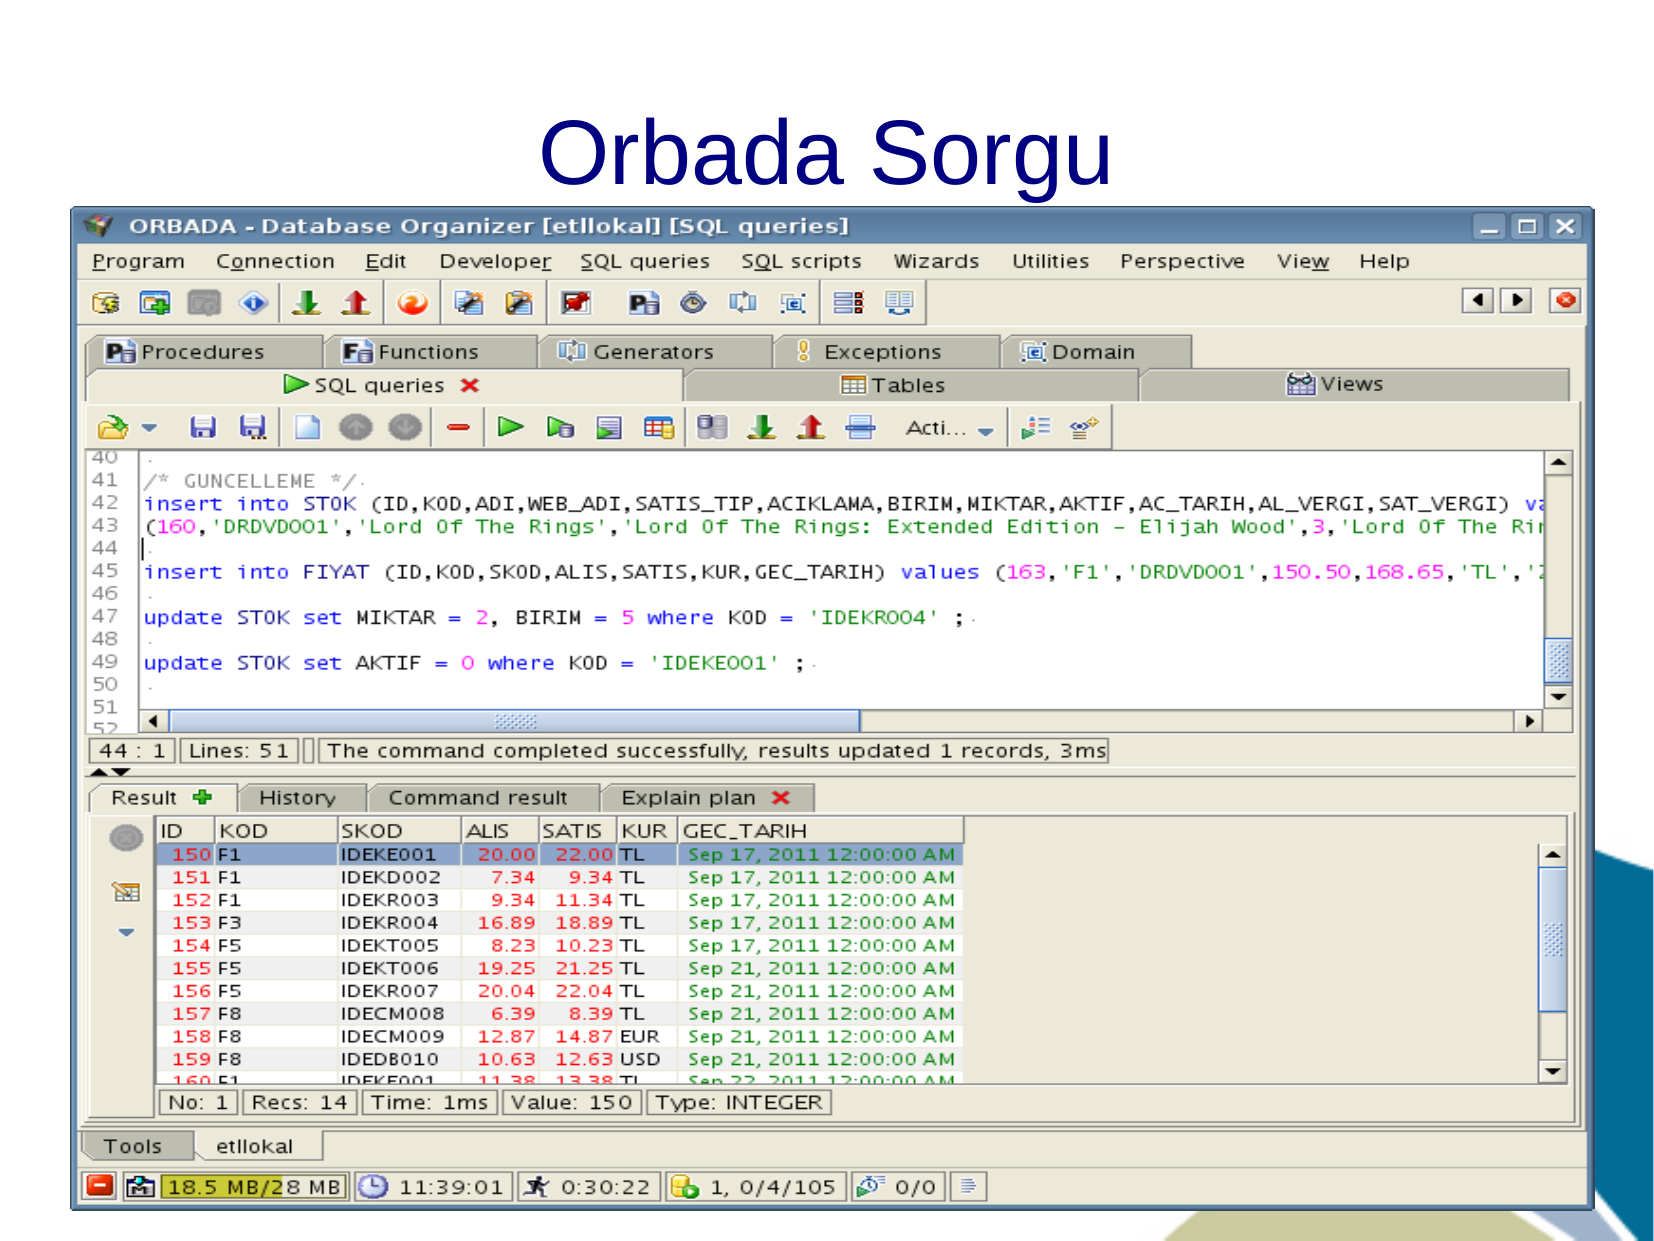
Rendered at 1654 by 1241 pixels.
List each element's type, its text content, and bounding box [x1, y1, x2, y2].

picture [70, 206, 1654, 1241]
title Orbada Sorgu [82, 49, 1571, 206]
